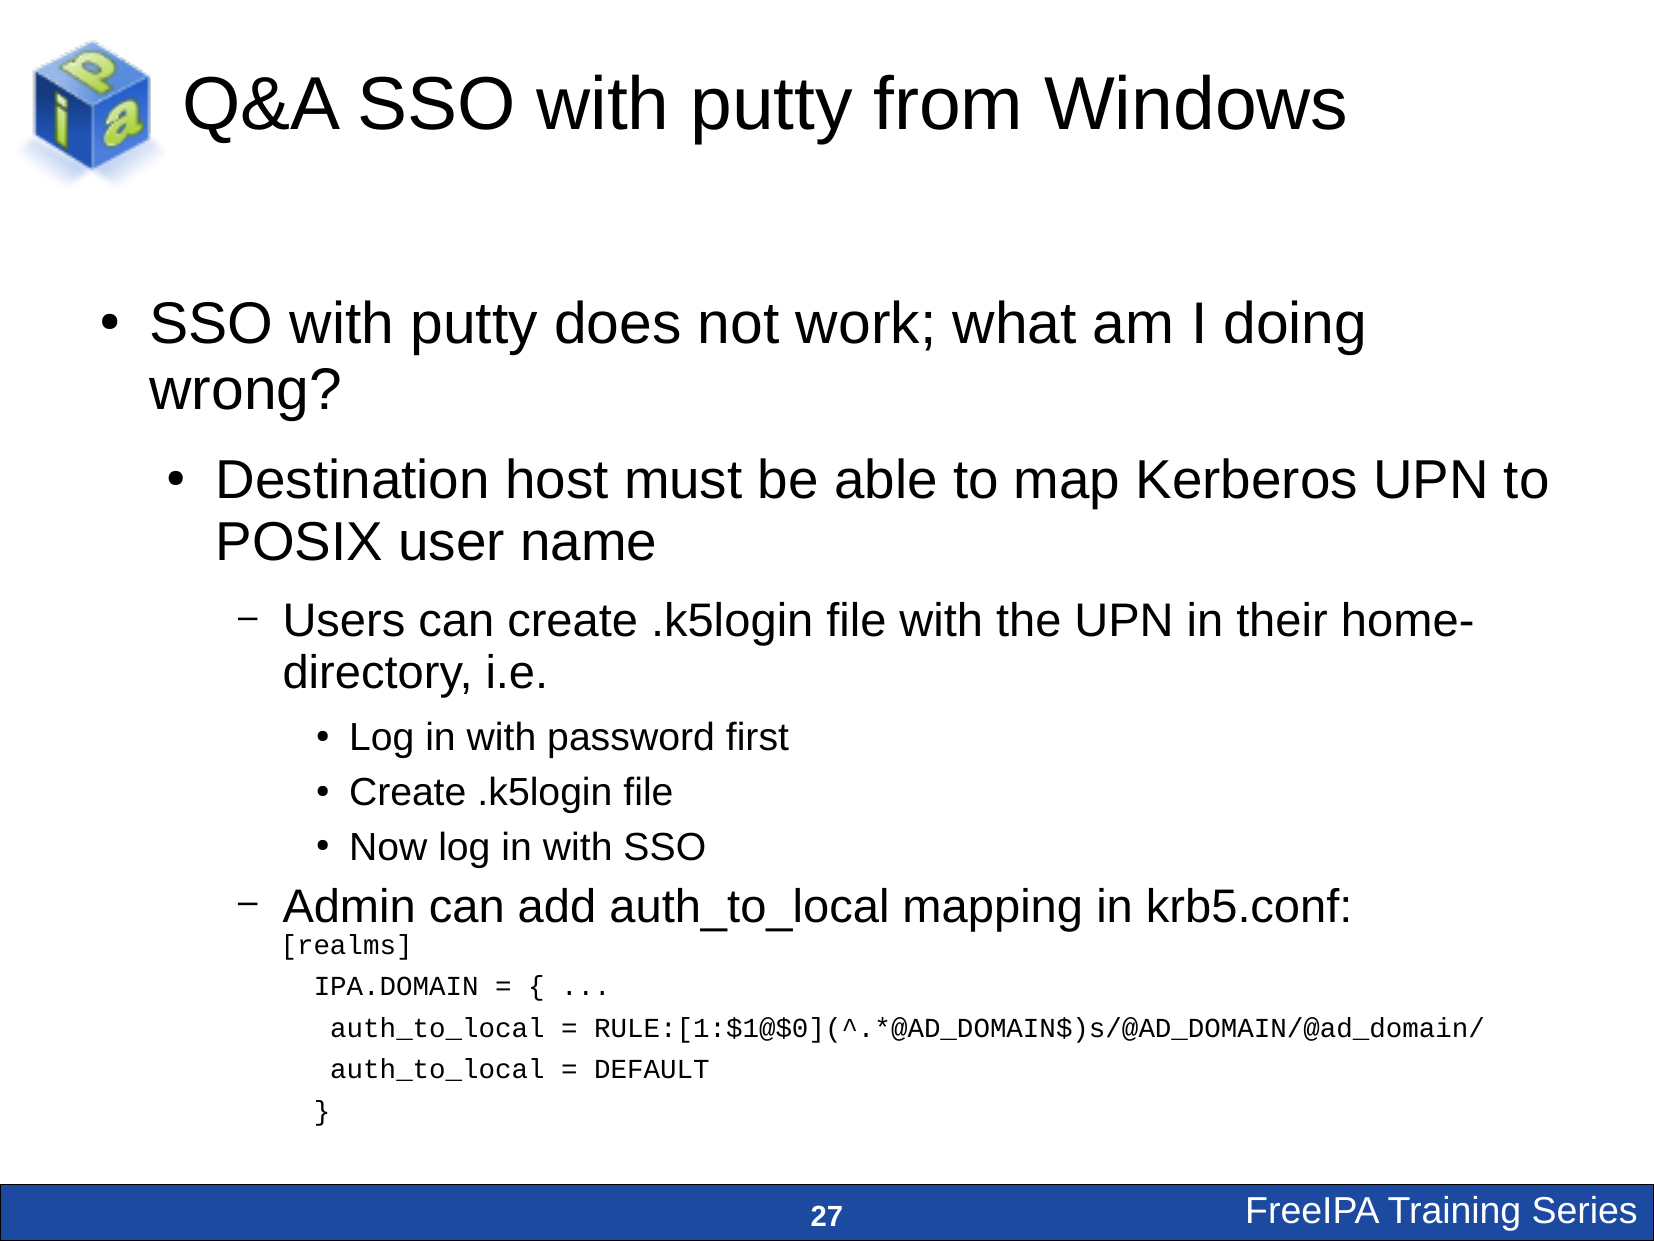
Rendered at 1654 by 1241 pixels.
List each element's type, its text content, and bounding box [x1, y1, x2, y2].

title Q&A SSO with putty from Windows [182, 31, 1579, 177]
picture [17, 34, 165, 193]
list SSO with putty does not work; what am I doing wrong? Destination host must be able to map Kerberos UPN to POSIX user name Users can create .k5login file with the UPN in their home-directory, i.e. Log in with password first Create .k5login file Now log in with SSO Admin can add auth_to_local mapping in krb5.conf: [realms] IPA.DOMAIN = { ... auth_to_local = RULE:[1:$1@$0](^.*@AD_DOMAIN$)s/@AD_DOMAIN/@ad_domain/ auth_to_local = DEFAULT } [82, 290, 1571, 1132]
